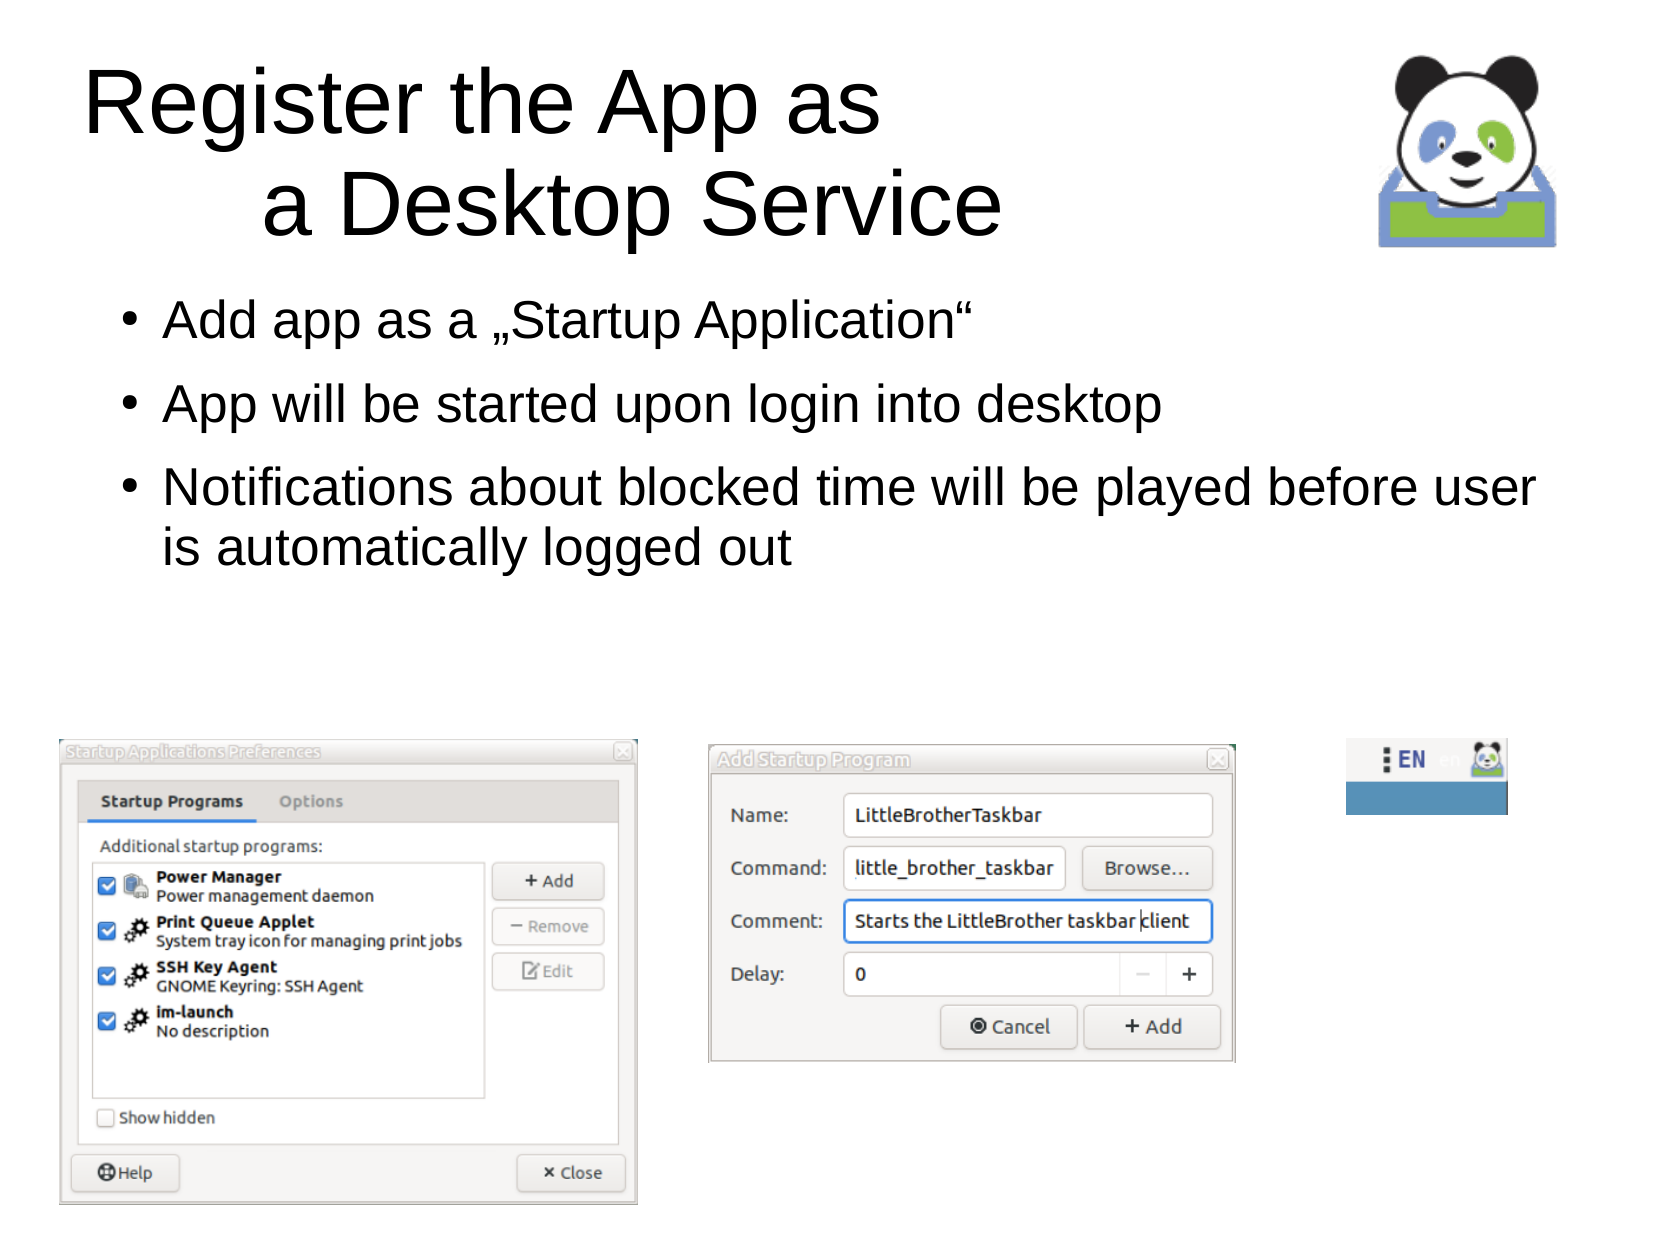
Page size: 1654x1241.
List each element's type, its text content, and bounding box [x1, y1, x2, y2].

picture [59, 739, 638, 1205]
list Add app as a „Startup Application“ App will be started upon login into desktop Notifications about blocked time will be played before user is automatically logged out [82, 290, 1571, 579]
picture [708, 744, 1236, 1063]
title Register the App as a Desktop Service [82, 49, 1571, 257]
picture [1346, 738, 1508, 815]
